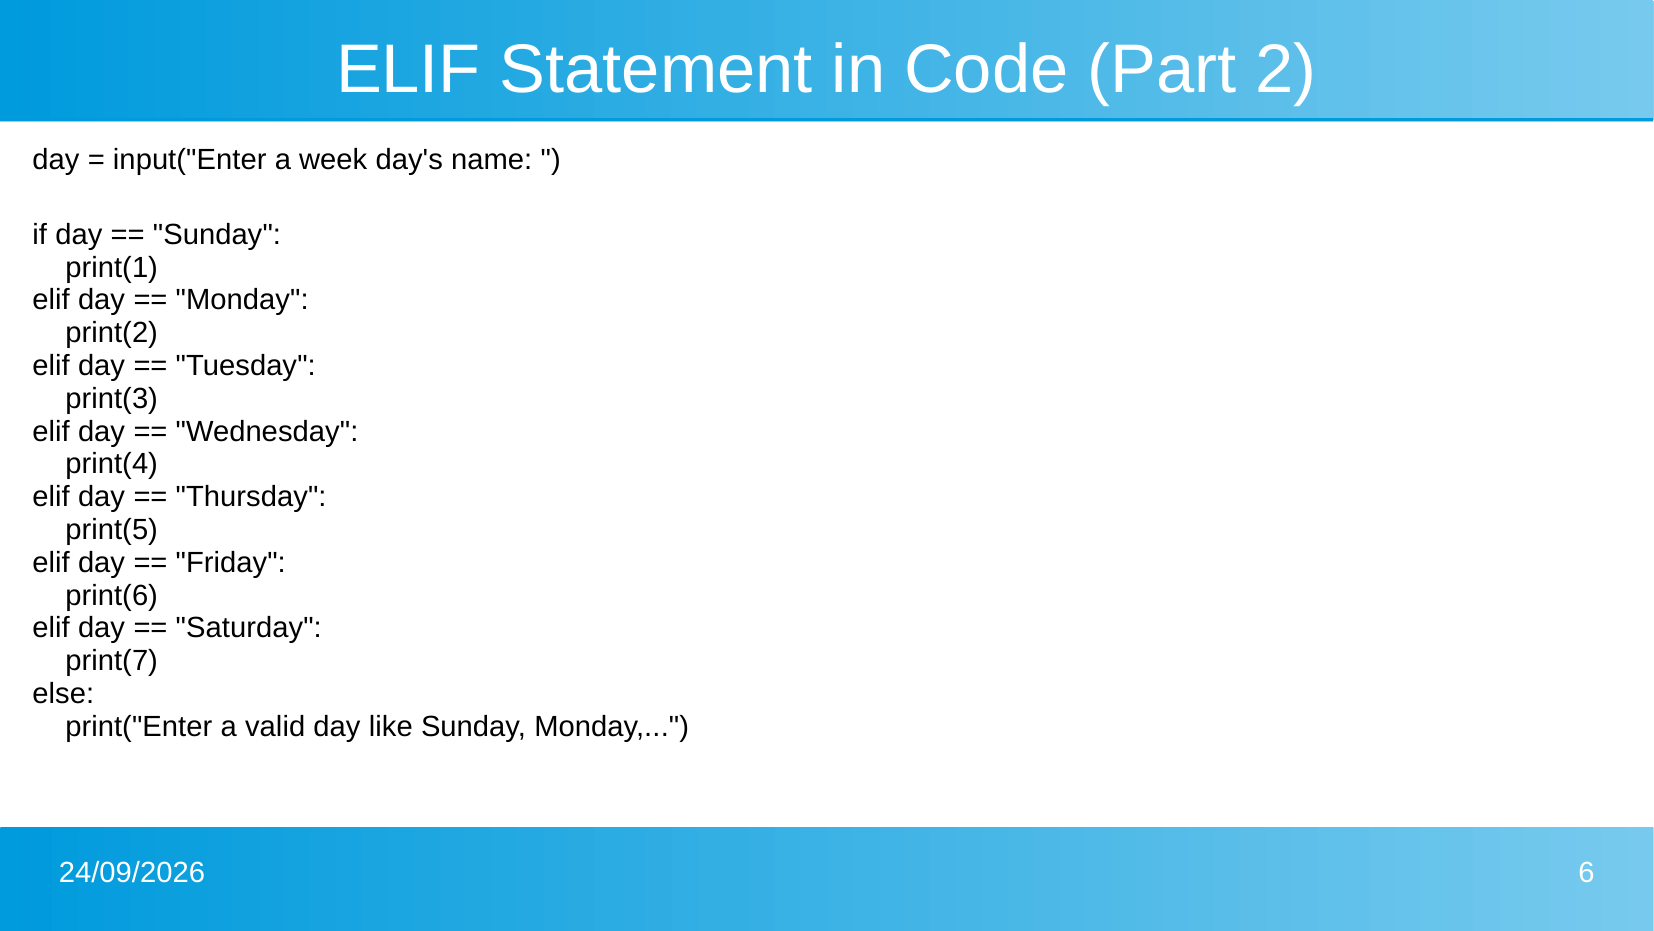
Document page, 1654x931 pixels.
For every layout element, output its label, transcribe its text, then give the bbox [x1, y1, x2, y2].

text_box day = input("Enter a week day's name: ") if day == "Sunday": print(1) elif day == "Monday": print(2) elif day == "Tuesday": print(3) elif day == "Wednesday": print(4) elif day == "Thursday": print(5) elif day == "Friday": print(6) elif day == "Saturday": print(7) else: print("Enter a valid day like Sunday, Monday,...") [17, 135, 963, 931]
title ELIF Statement in Code (Part 2) [59, 29, 1595, 108]
